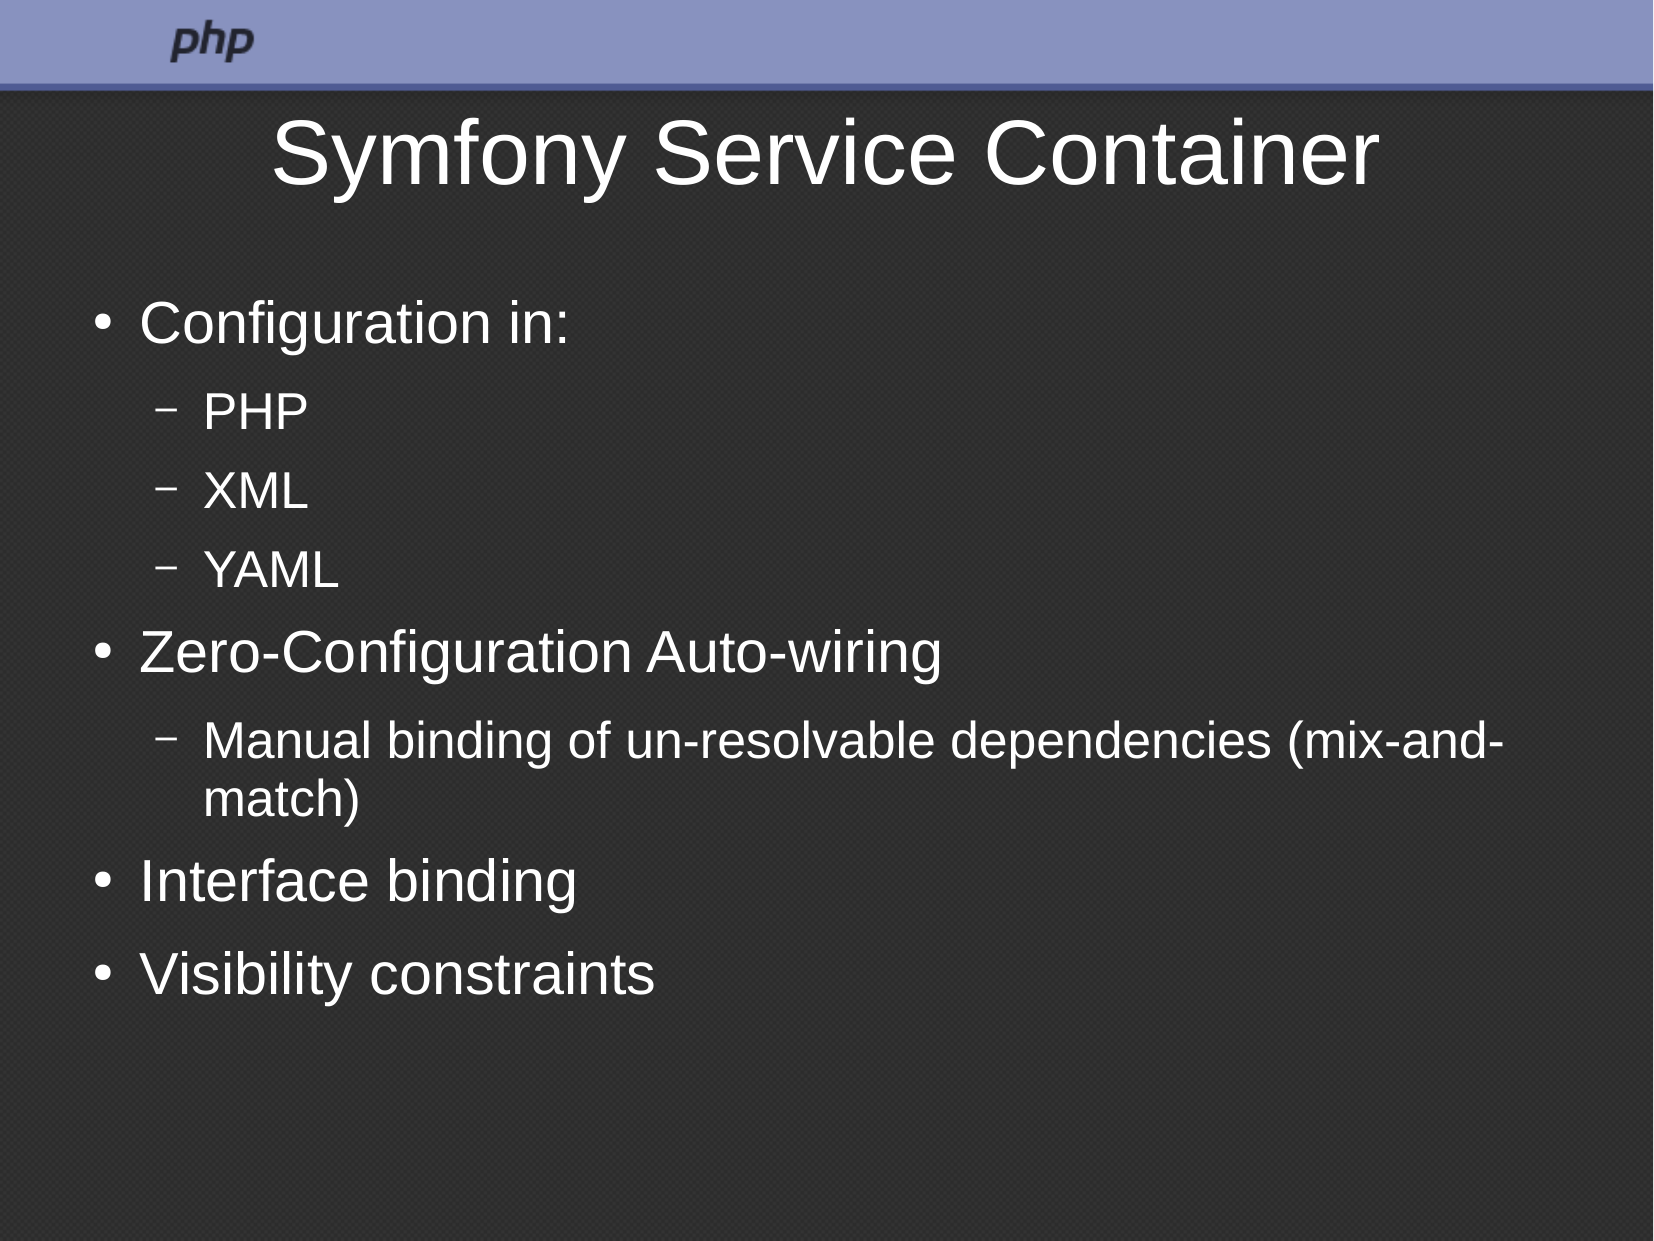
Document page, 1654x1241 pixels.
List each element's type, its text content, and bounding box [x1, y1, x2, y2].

title Symfony Service Container [82, 49, 1571, 257]
list Configuration in: PHP XML YAML Zero-Configuration Auto-wiring Manual binding of un-resolvable dependencies (mix-and-match) Interface binding Visibility constraints [76, 290, 1565, 1010]
picture [0, 0, 1654, 1241]
